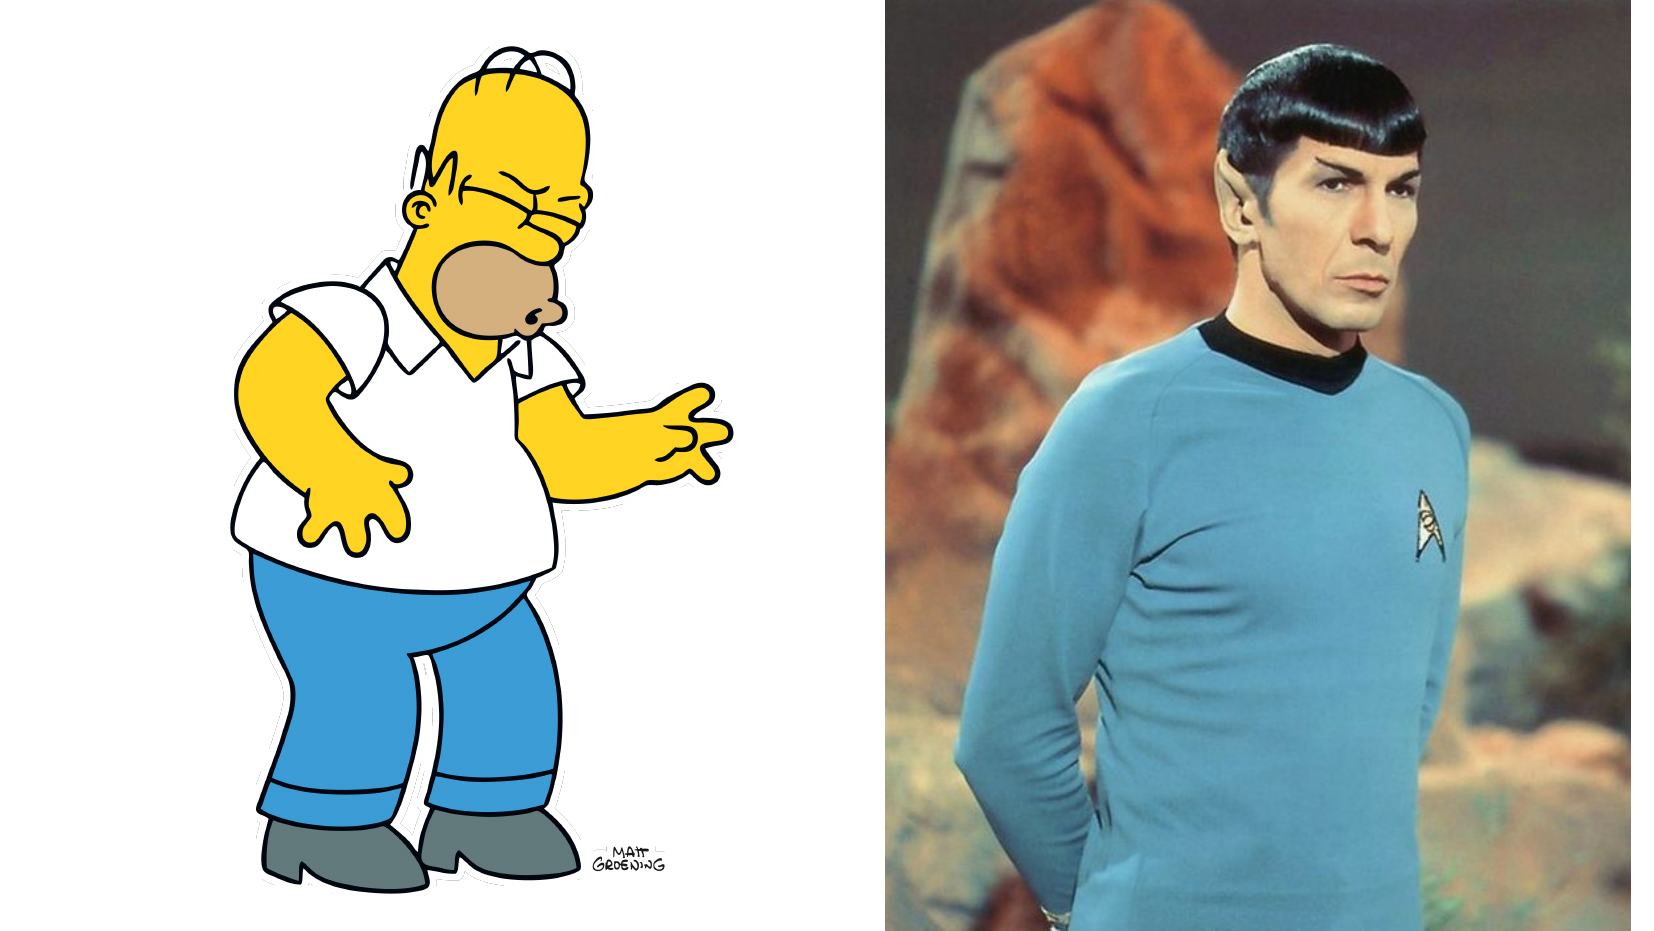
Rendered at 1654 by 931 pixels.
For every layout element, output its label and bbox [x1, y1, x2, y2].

picture [885, 0, 1631, 931]
picture [136, 15, 794, 931]
